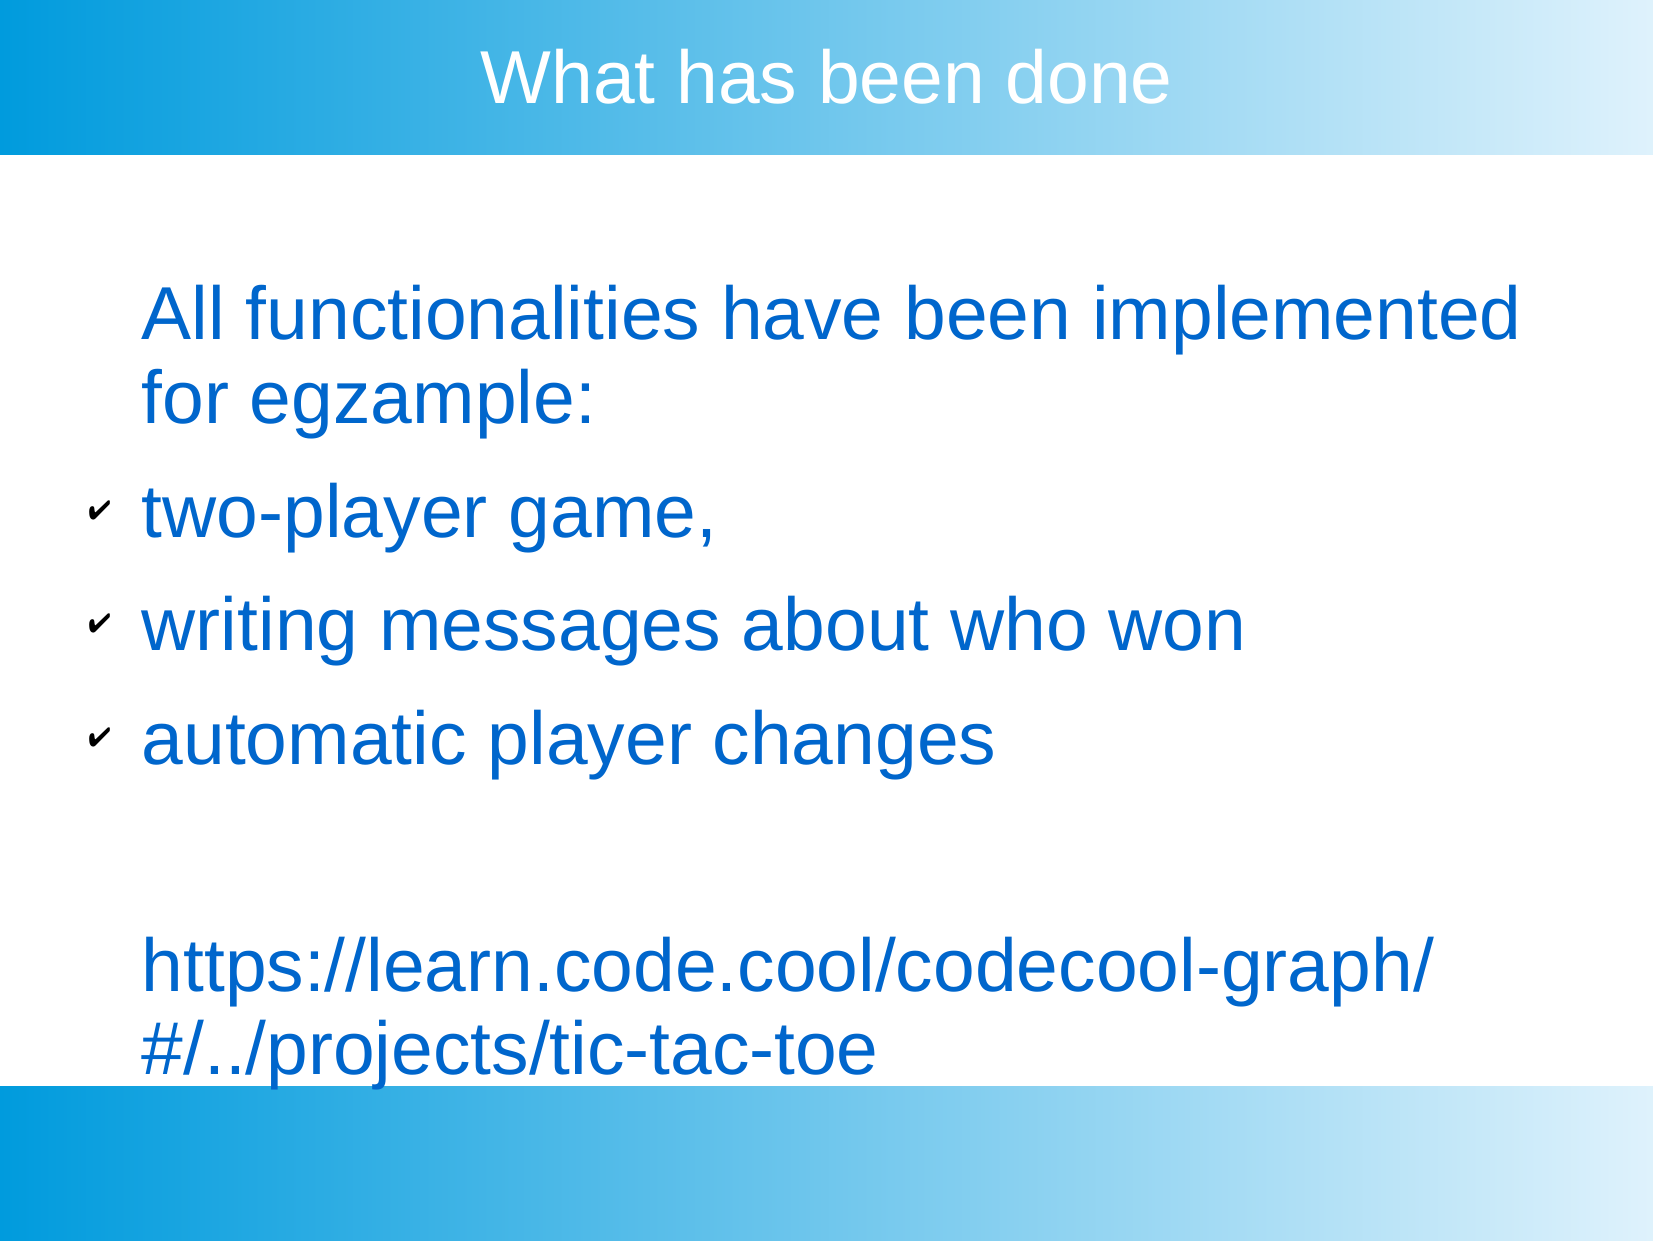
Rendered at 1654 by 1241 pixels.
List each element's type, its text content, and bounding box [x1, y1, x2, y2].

list All functionalities have been implemented for egzample: two-player game, writing messages about who won automatic player changes https://learn.code.cool/codecool-graph/#/../projects/tic-tac-toe [70, 271, 1560, 991]
title What has been done [82, 25, 1571, 130]
